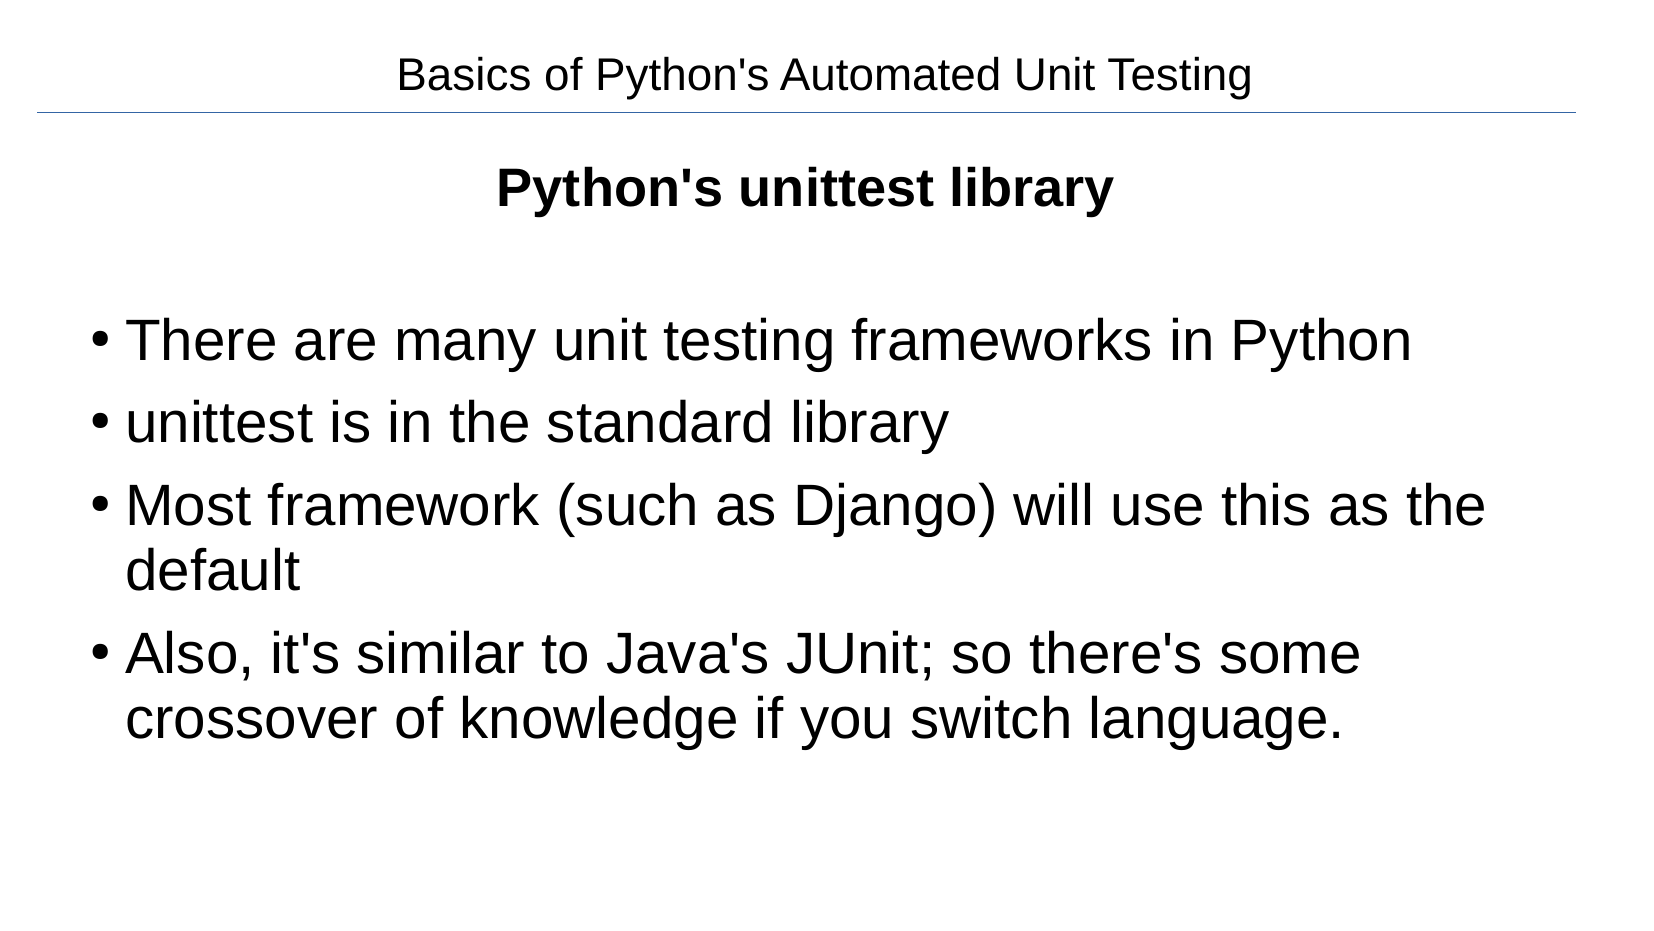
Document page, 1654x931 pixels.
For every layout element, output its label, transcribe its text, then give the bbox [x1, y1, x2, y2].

text_box There are many unit testing frameworks in Python unittest is in the standard library Most framework (such as Django) will use this as the default Also, it's similar to Java's JUnit; so there's some crossover of knowledge if you switch language. [75, 300, 1576, 759]
subtitle Basics of Python's Automated Unit Testing [75, 37, 1576, 112]
text_box Python's unittest library [37, 150, 1576, 226]
